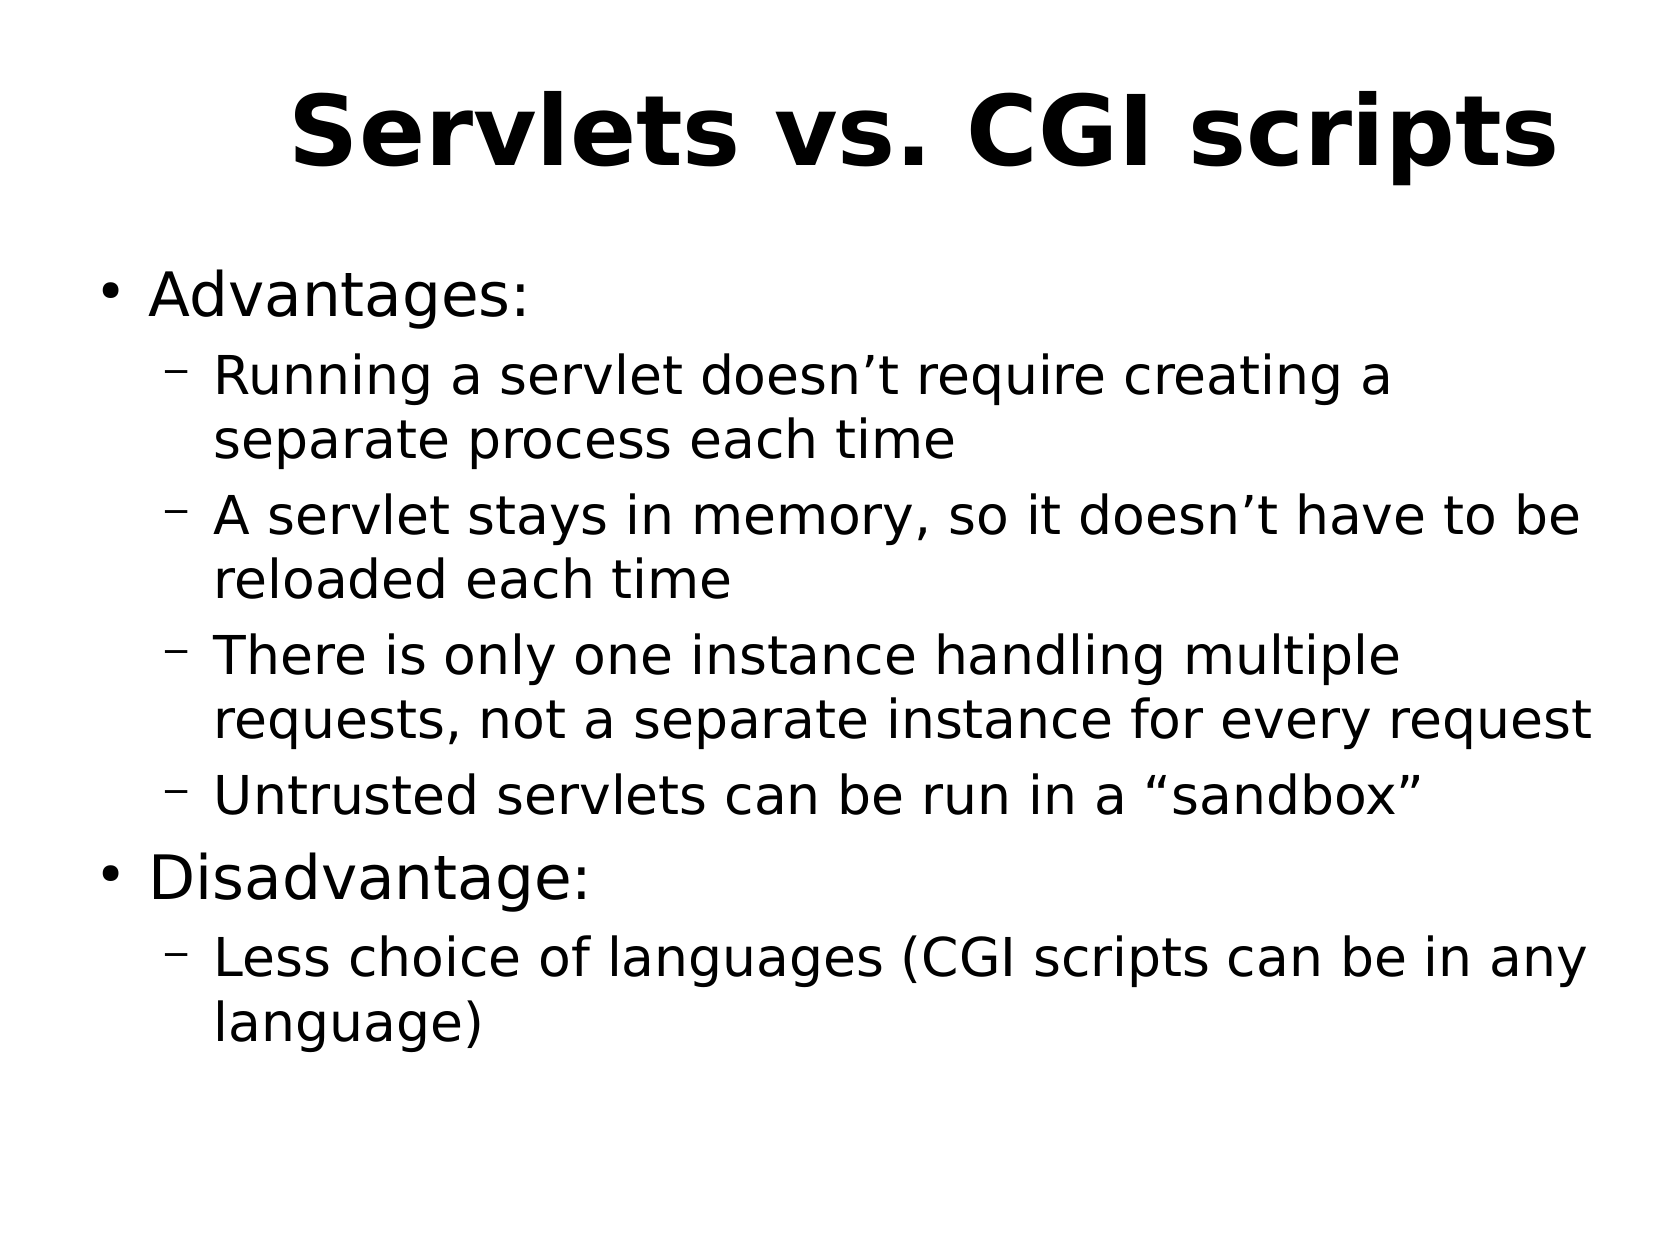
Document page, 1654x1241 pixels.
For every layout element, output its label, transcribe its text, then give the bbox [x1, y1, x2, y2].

title Servlets vs. CGI scripts [220, 41, 1630, 193]
list Advantages: Running a servlet doesn’t require creating a separate process each time A servlet stays in memory, so it doesn’t have to be reloaded each time There is only one instance handling multiple requests, not a separate instance for every request Untrusted servlets can be run in a “sandbox” Disadvantage: Less choice of languages (CGI scripts can be in any language) [68, 247, 1620, 1109]
